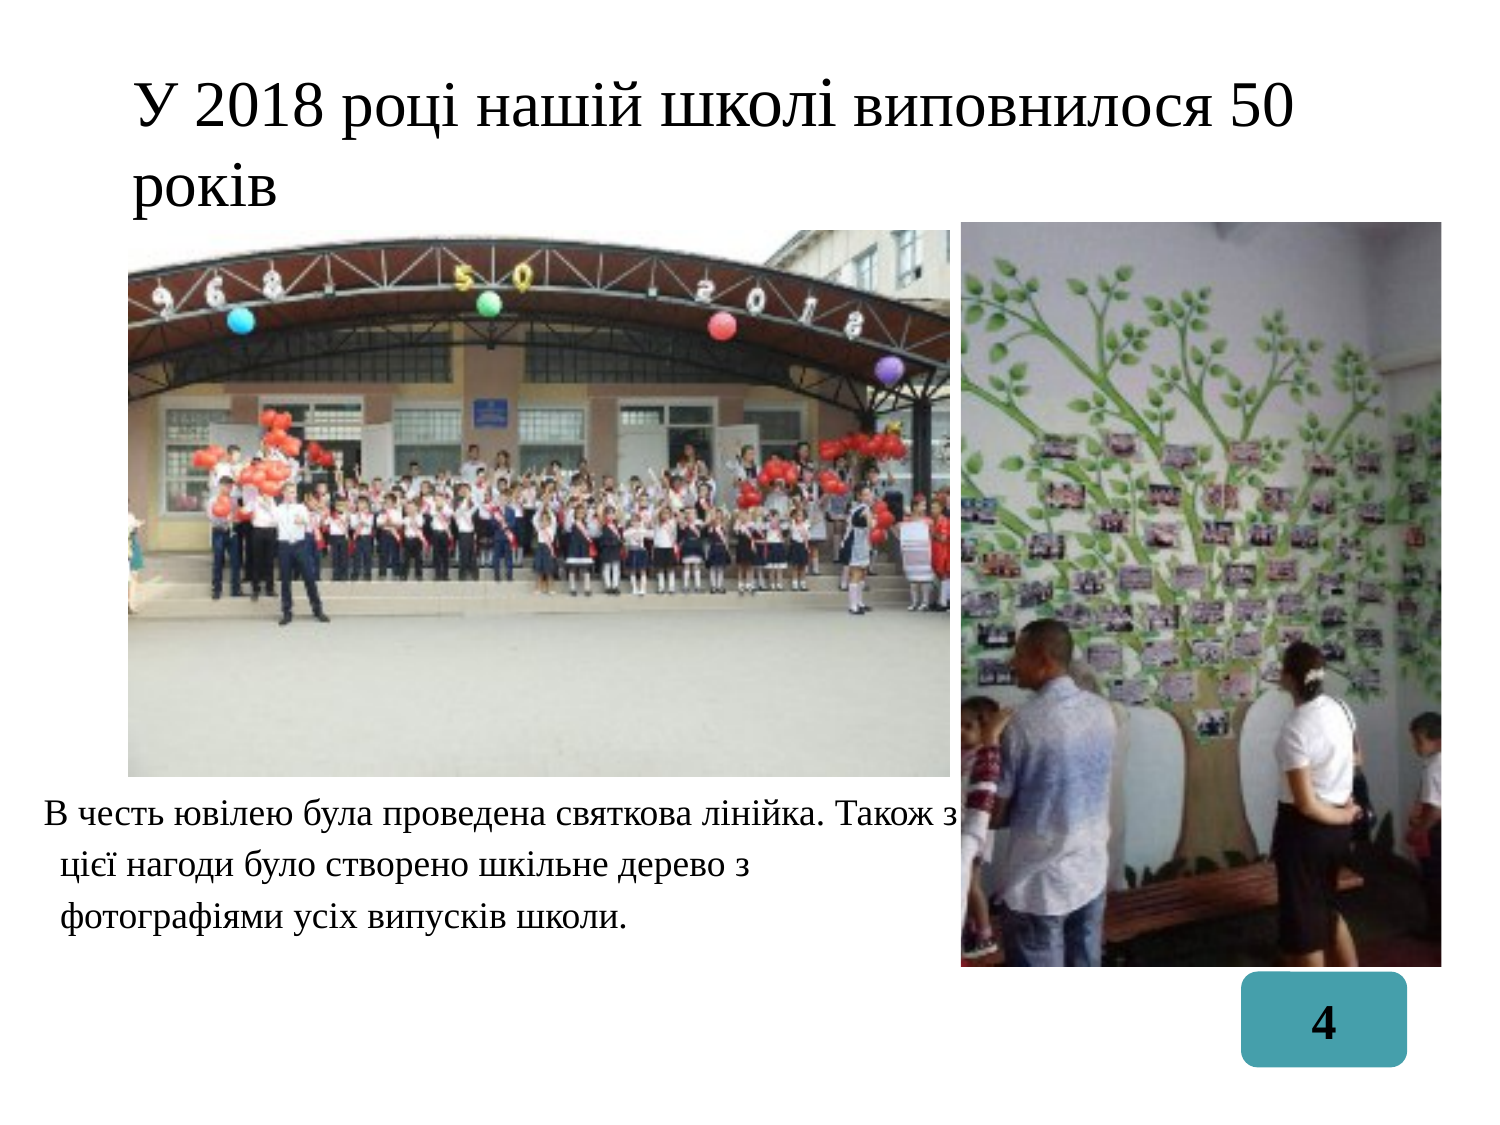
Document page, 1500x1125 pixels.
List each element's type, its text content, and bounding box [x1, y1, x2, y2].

text_box 4 [1242, 972, 1407, 1067]
picture [128, 230, 950, 773]
picture [960, 222, 1442, 967]
title У 2018 році нашій школі виповнилося 50 років [117, 46, 1393, 235]
list В честь ювілею була проведена святкова лінійка. Також з цієї нагоди було створено шкільне дерево з фотографіями усіх випусків школи. [0, 773, 997, 1125]
